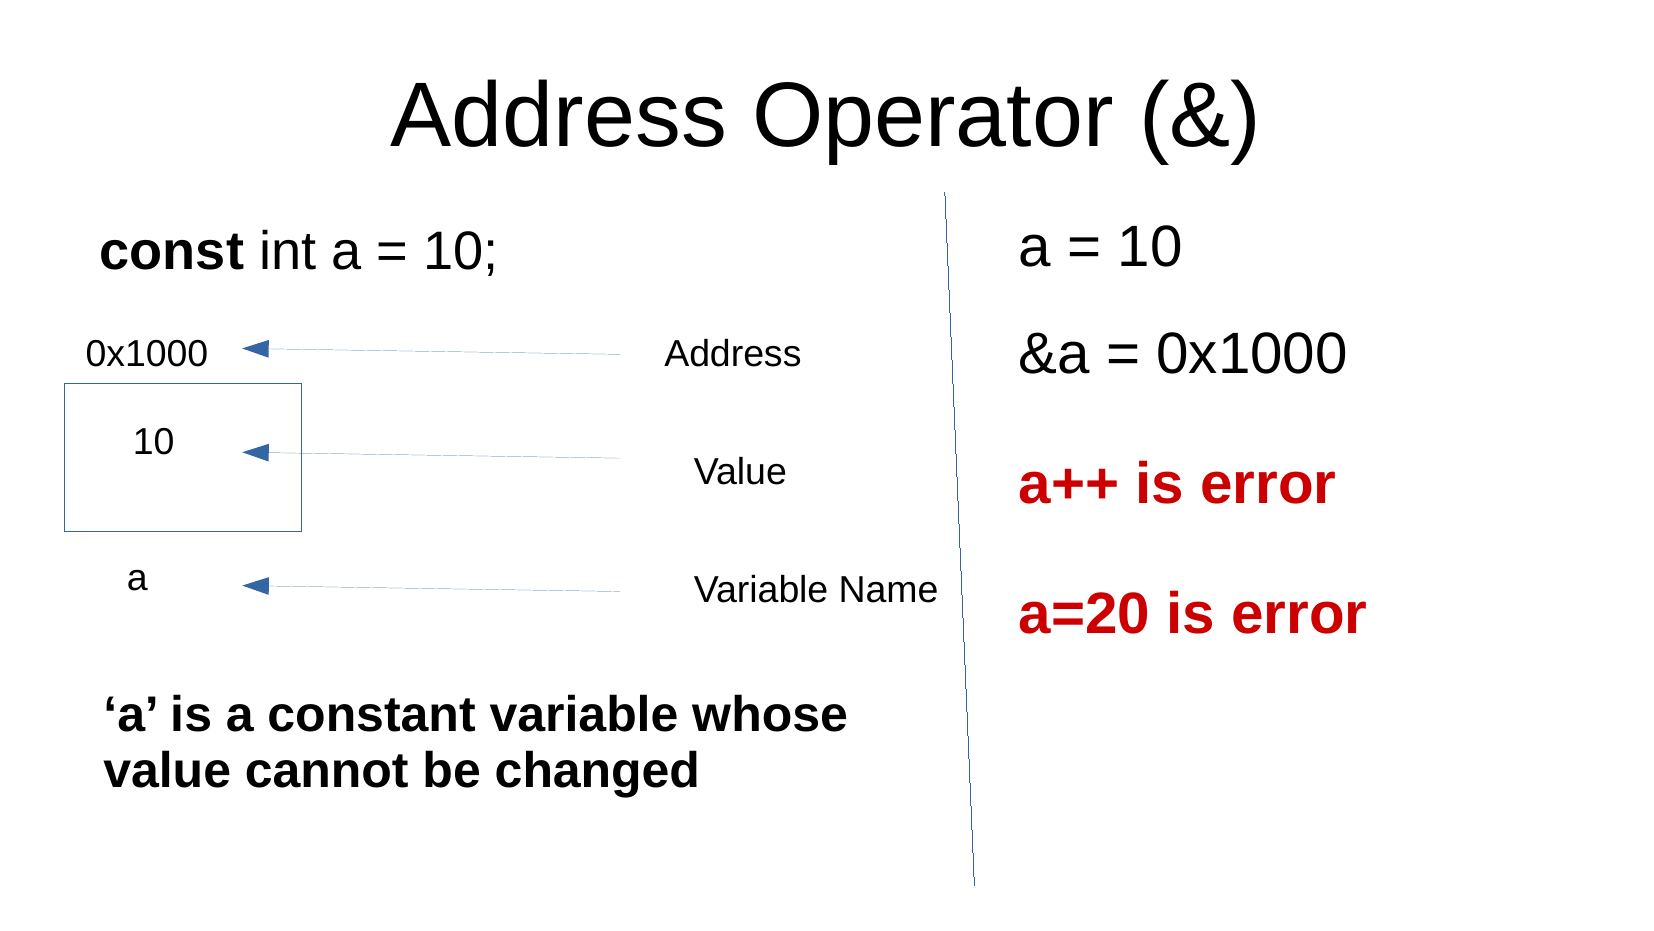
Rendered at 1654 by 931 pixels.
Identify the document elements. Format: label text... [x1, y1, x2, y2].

text_box 10 [118, 413, 266, 471]
text_box Address [649, 324, 1003, 382]
text_box const int a = 10; [84, 212, 562, 349]
text_box a = 10 &a = 0x1000 a++ is error a=20 is error [1003, 206, 1565, 654]
text_box 0x1000 [70, 324, 278, 382]
text_box a [112, 549, 290, 607]
title Address Operator (&) [82, 37, 1571, 193]
text_box Variable Name [679, 561, 1003, 618]
text_box ‘a’ is a constant variable whose value cannot be changed [88, 679, 945, 862]
text_box Value [679, 442, 1003, 500]
